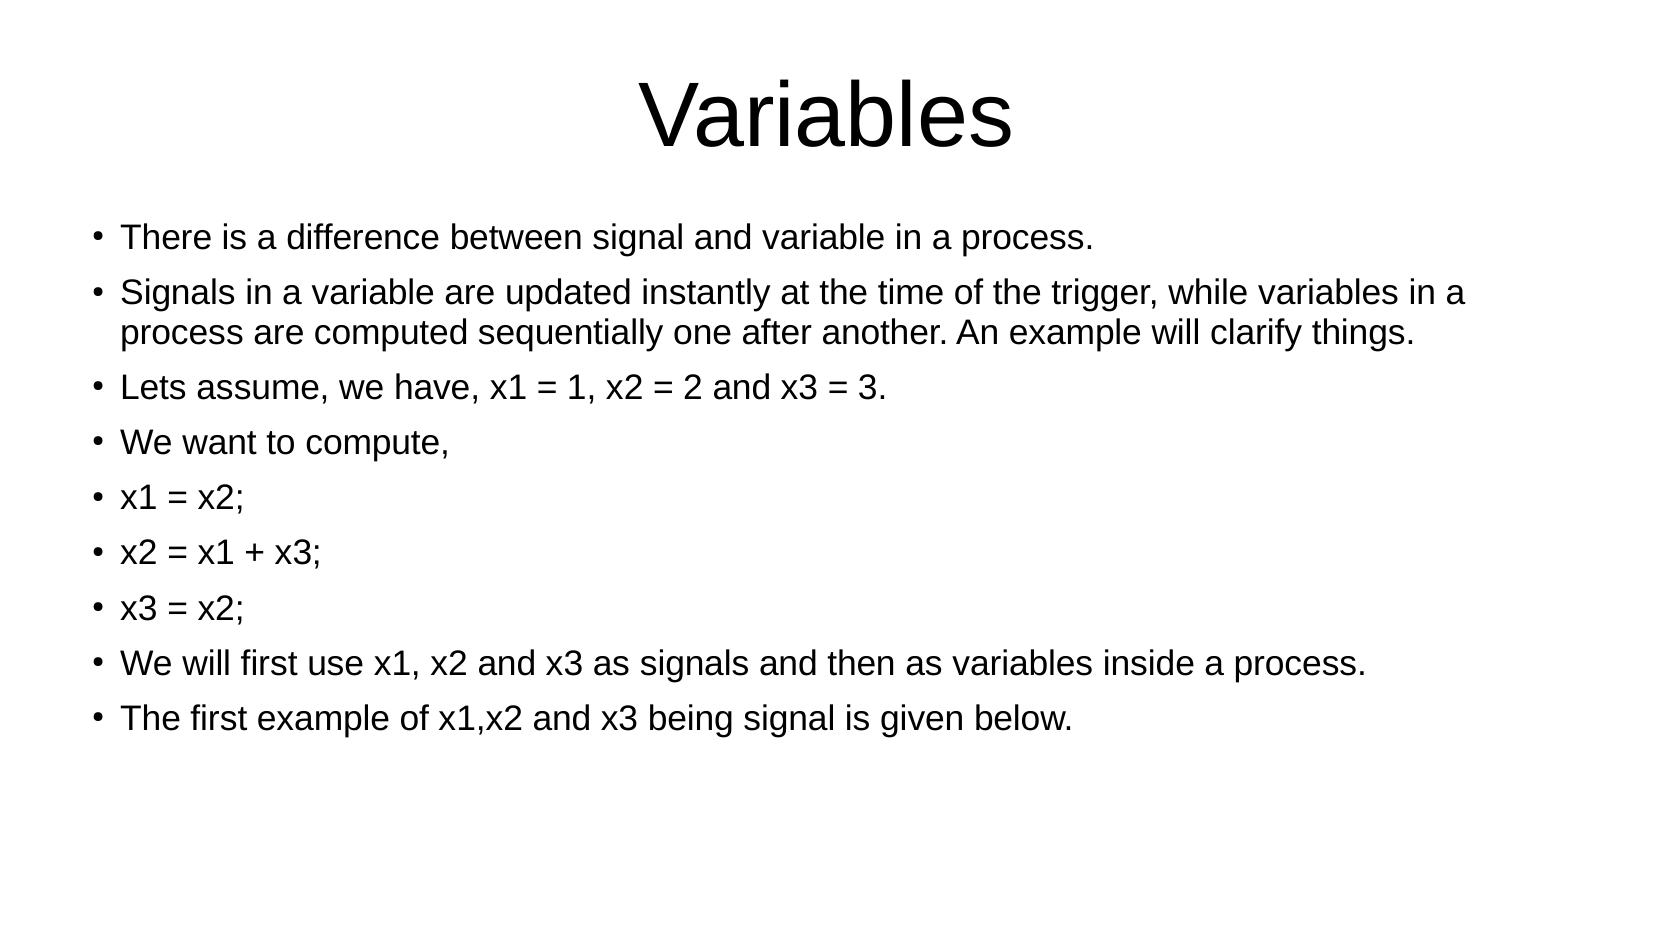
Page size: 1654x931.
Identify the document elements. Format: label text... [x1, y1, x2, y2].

list There is a difference between signal and variable in a process. Signals in a variable are updated instantly at the time of the trigger, while variables in a process are computed sequentially one after another. An example will clarify things. Lets assume, we have, x1 = 1, x2 = 2 and x3 = 3. We want to compute, x1 = x2; x2 = x1 + x3; x3 = x2; We will first use x1, x2 and x3 as signals and then as variables inside a process. The first example of x1,x2 and x3 being signal is given below. [82, 217, 1571, 758]
title Variables [82, 37, 1571, 193]
